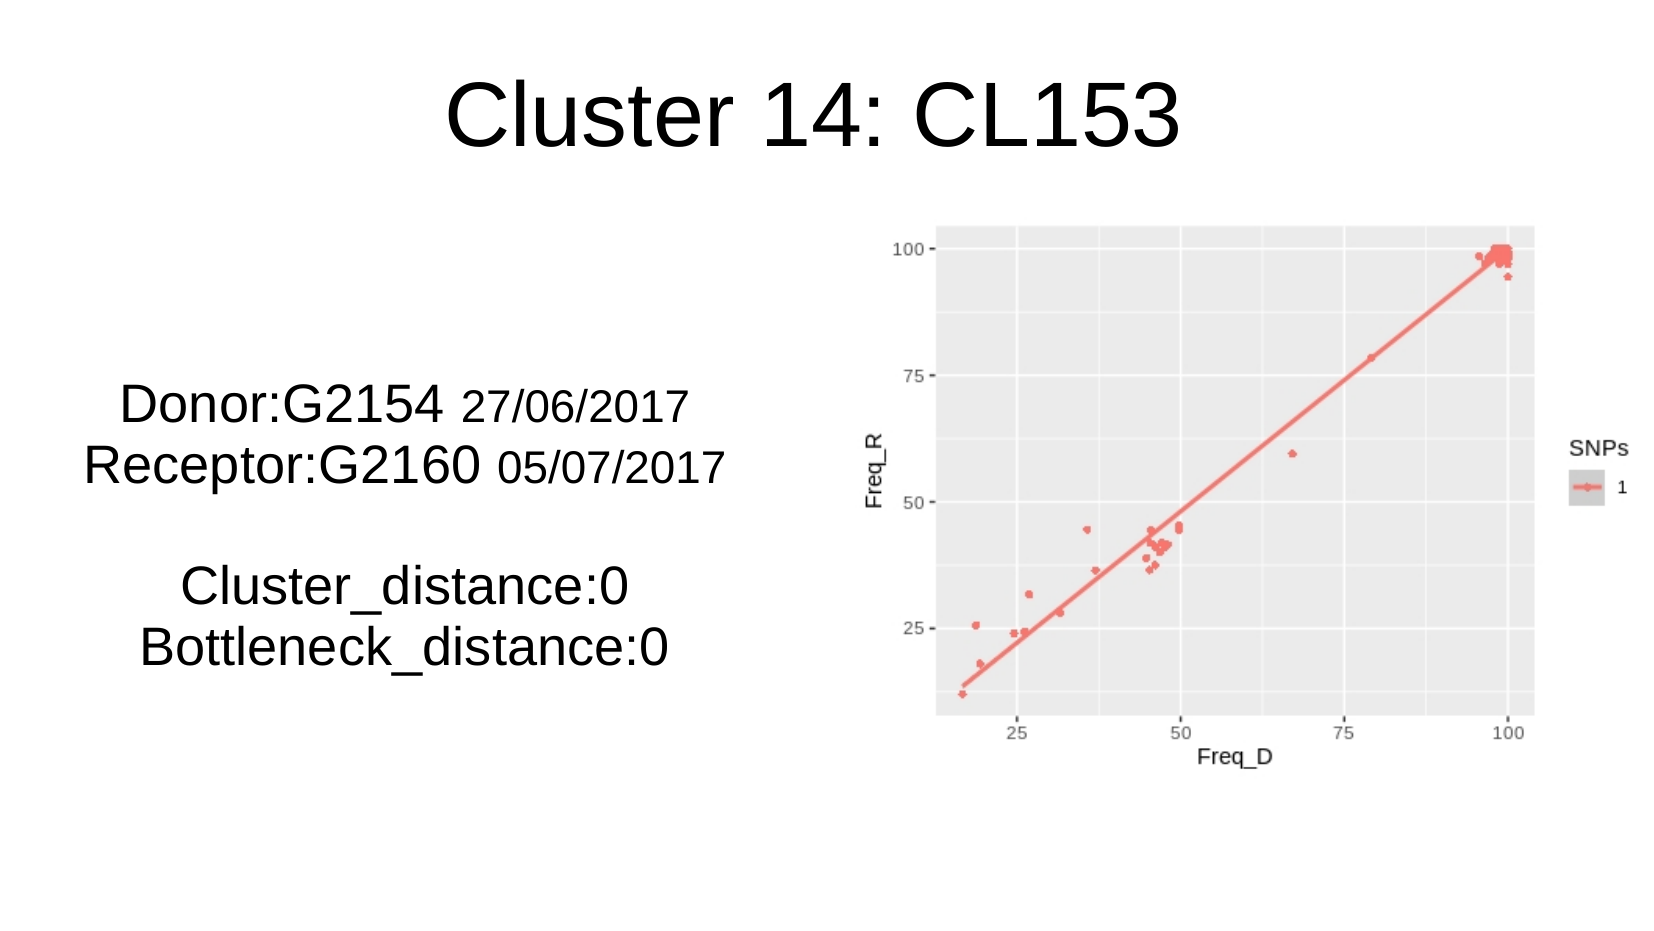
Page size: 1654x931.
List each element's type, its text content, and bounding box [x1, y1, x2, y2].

text_box Donor:G2154 27/06/2017 Receptor:G2160 05/07/2017 Cluster_distance:0 Bottleneck_distance:0 [30, 255, 781, 796]
picture [855, 215, 1652, 781]
title Cluster 14: CL153 [82, 37, 1571, 193]
